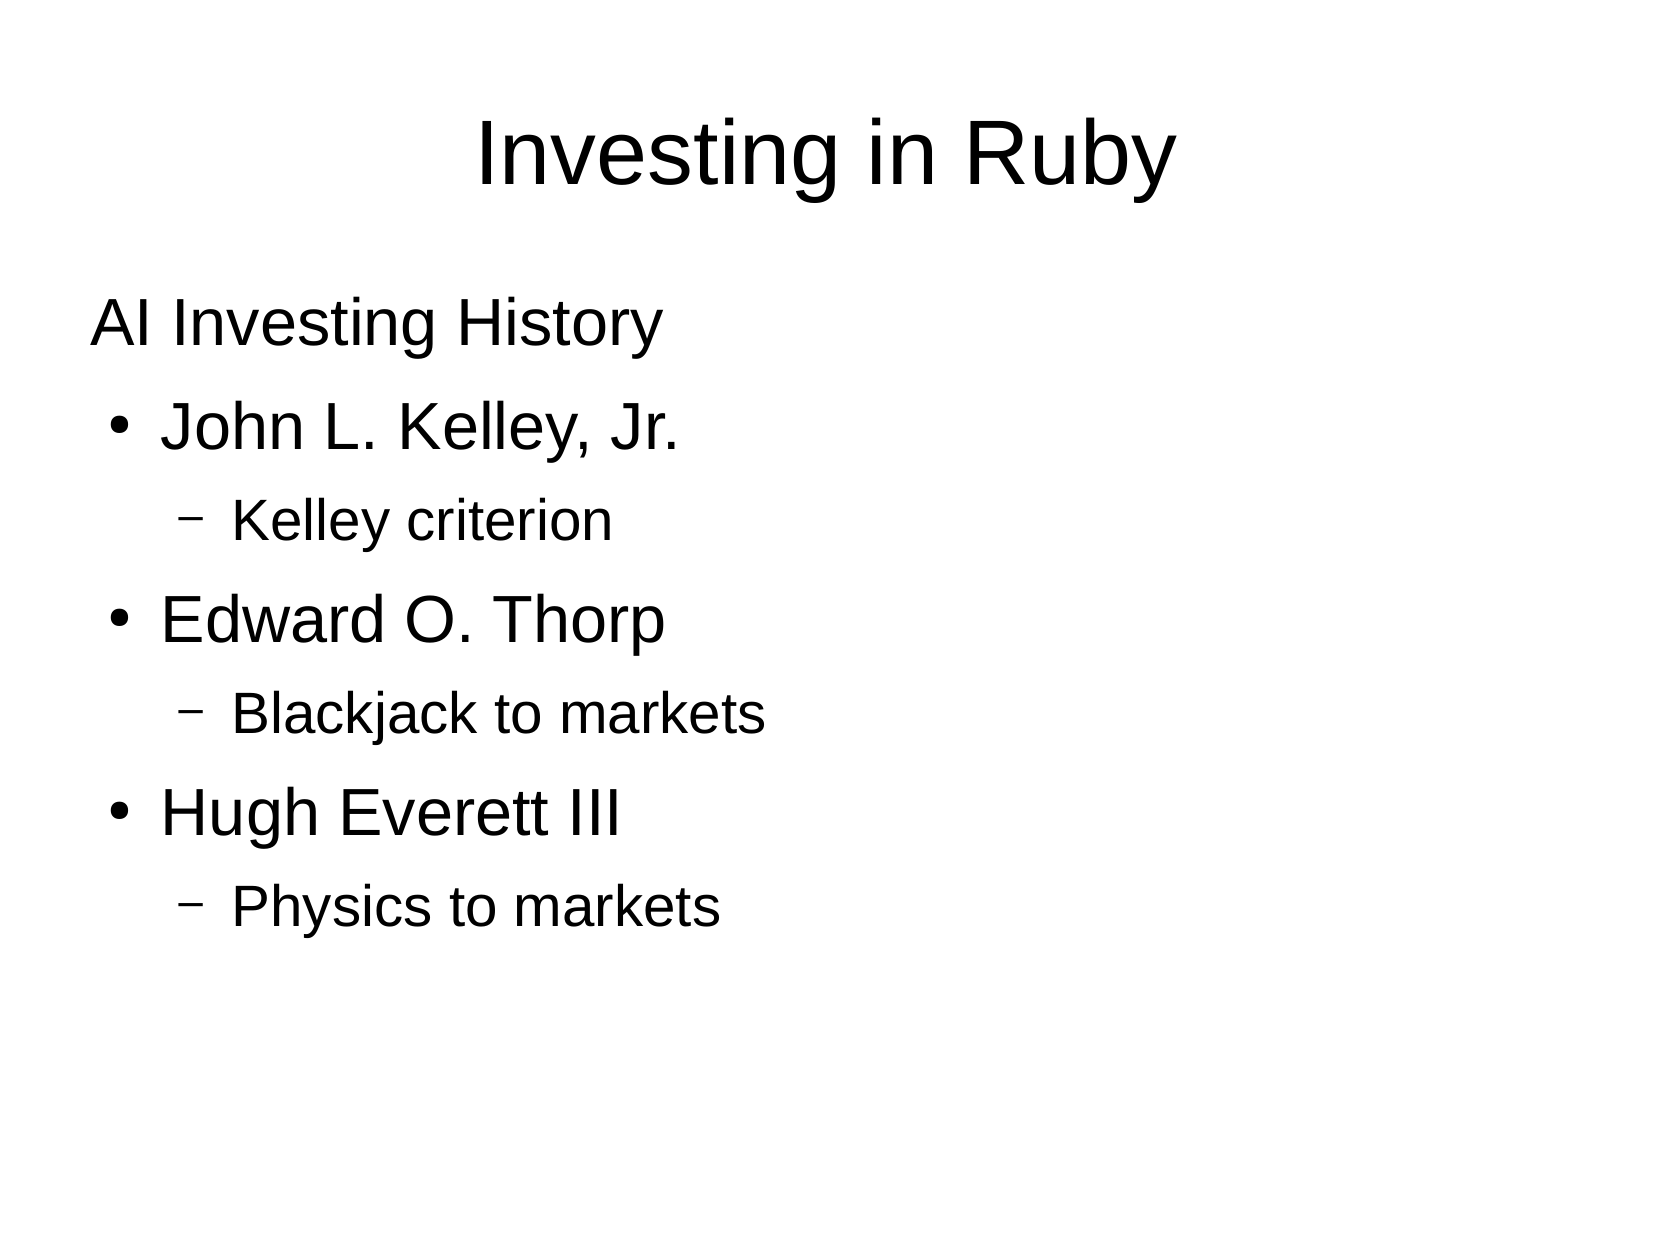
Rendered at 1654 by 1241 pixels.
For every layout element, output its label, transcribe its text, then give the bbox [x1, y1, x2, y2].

list AI Investing History John L. Kelley, Jr. Kelley criterion Edward O. Thorp Blackjack to markets Hugh Everett III Physics to markets [90, 285, 1579, 1105]
title Investing in Ruby [82, 49, 1571, 257]
